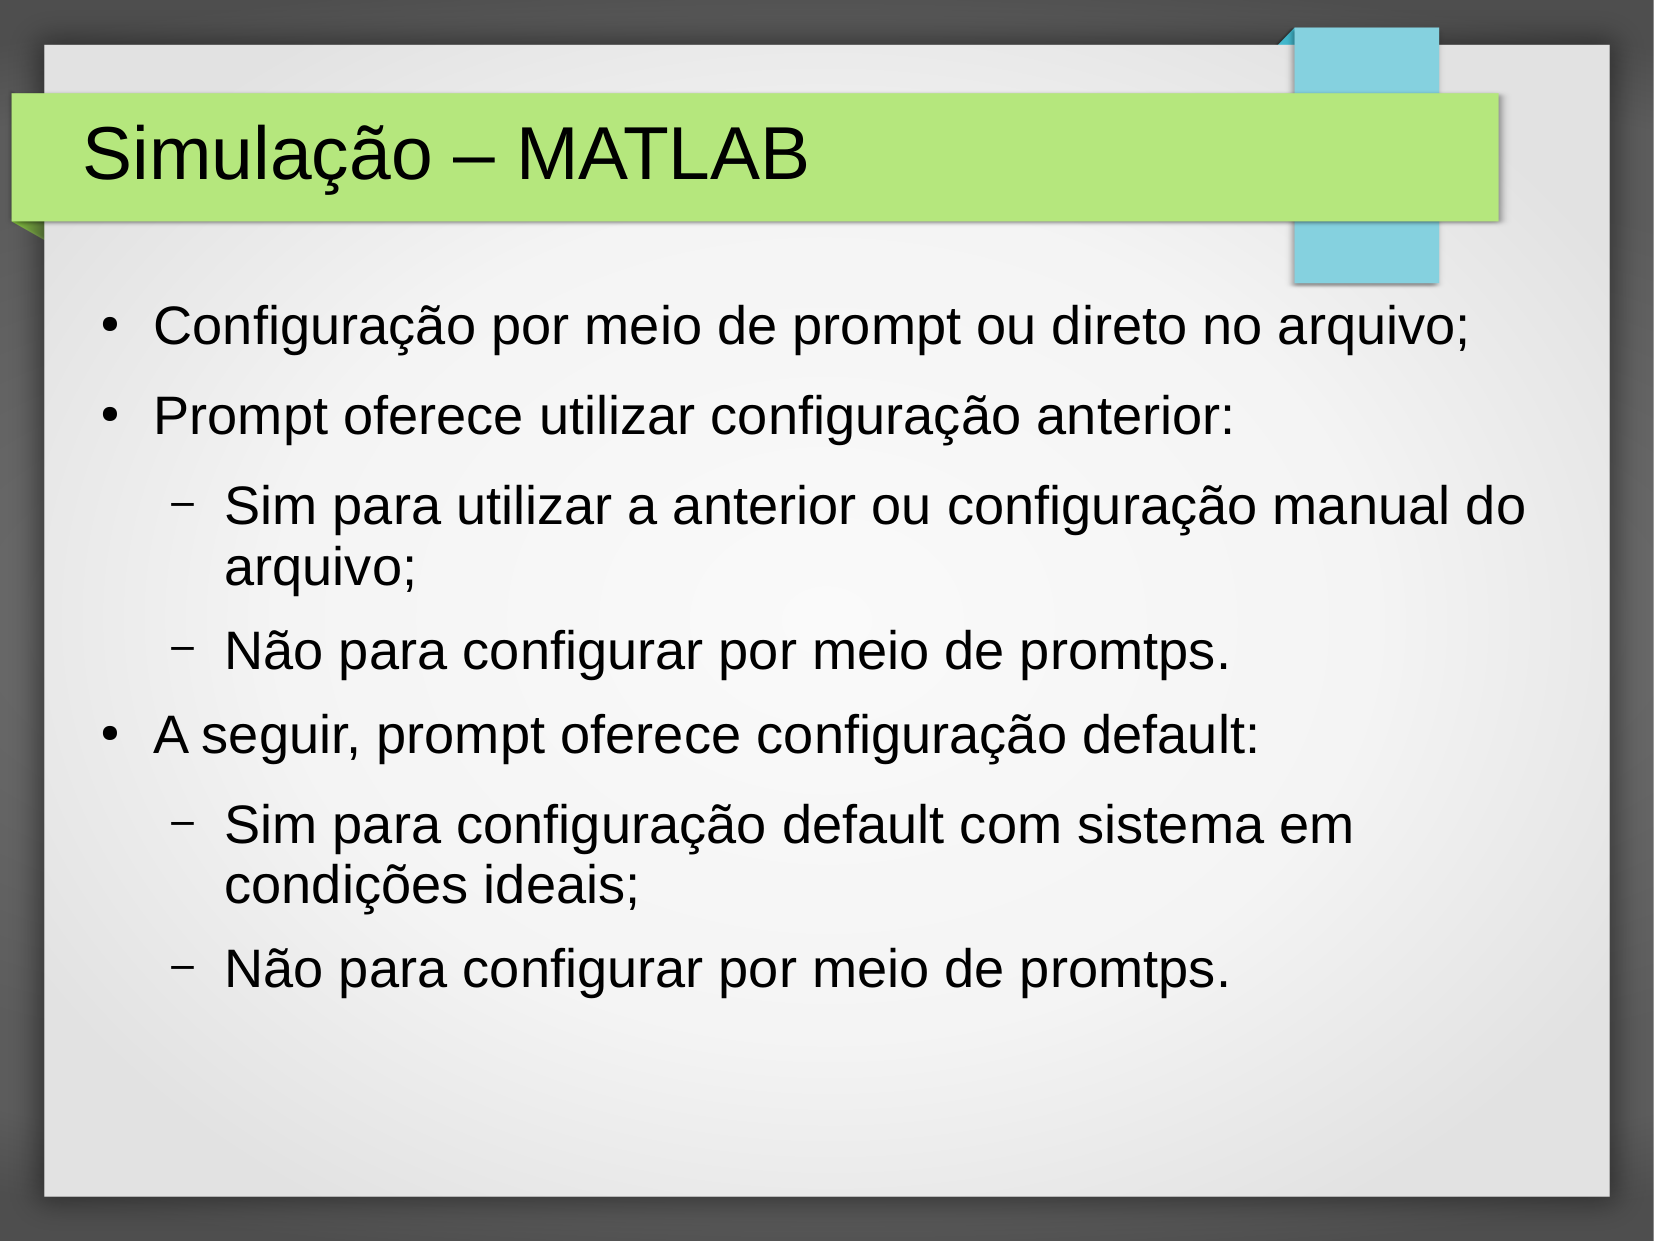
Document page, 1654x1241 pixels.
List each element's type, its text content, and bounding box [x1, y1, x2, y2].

picture [0, 0, 1654, 1241]
title Simulação – MATLAB [82, 94, 1264, 213]
list Configuração por meio de prompt ou direto no arquivo; Prompt oferece utilizar configuração anterior: Sim para utilizar a anterior ou configuração manual do arquivo; Não para configurar por meio de promtps. A seguir, prompt oferece configuração default: Sim para configuração default com sistema em condições ideais; Não para configurar por meio de promtps. [82, 295, 1571, 1015]
